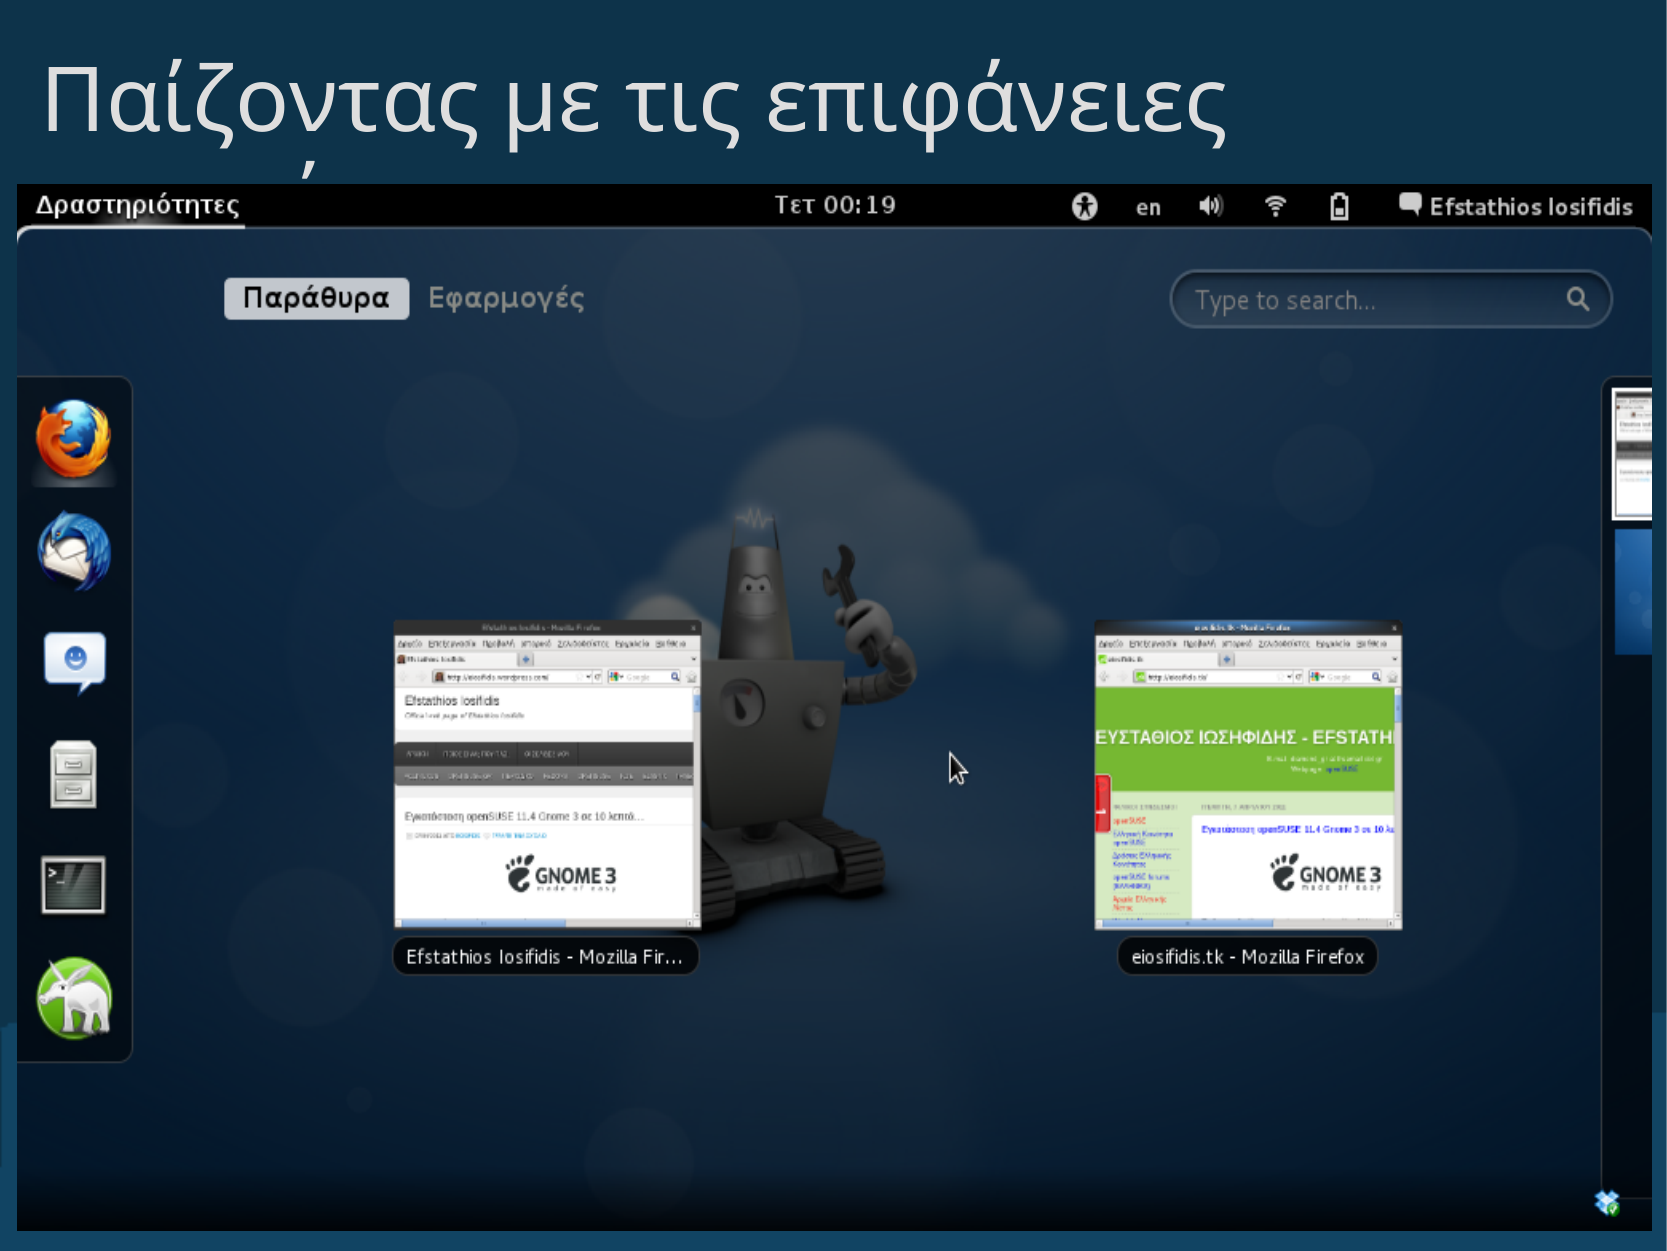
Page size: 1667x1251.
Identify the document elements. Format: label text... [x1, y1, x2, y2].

title Παίζοντας με τις επιφάνειες εργασίας [40, 50, 1627, 184]
picture [0, 0, 1667, 1251]
